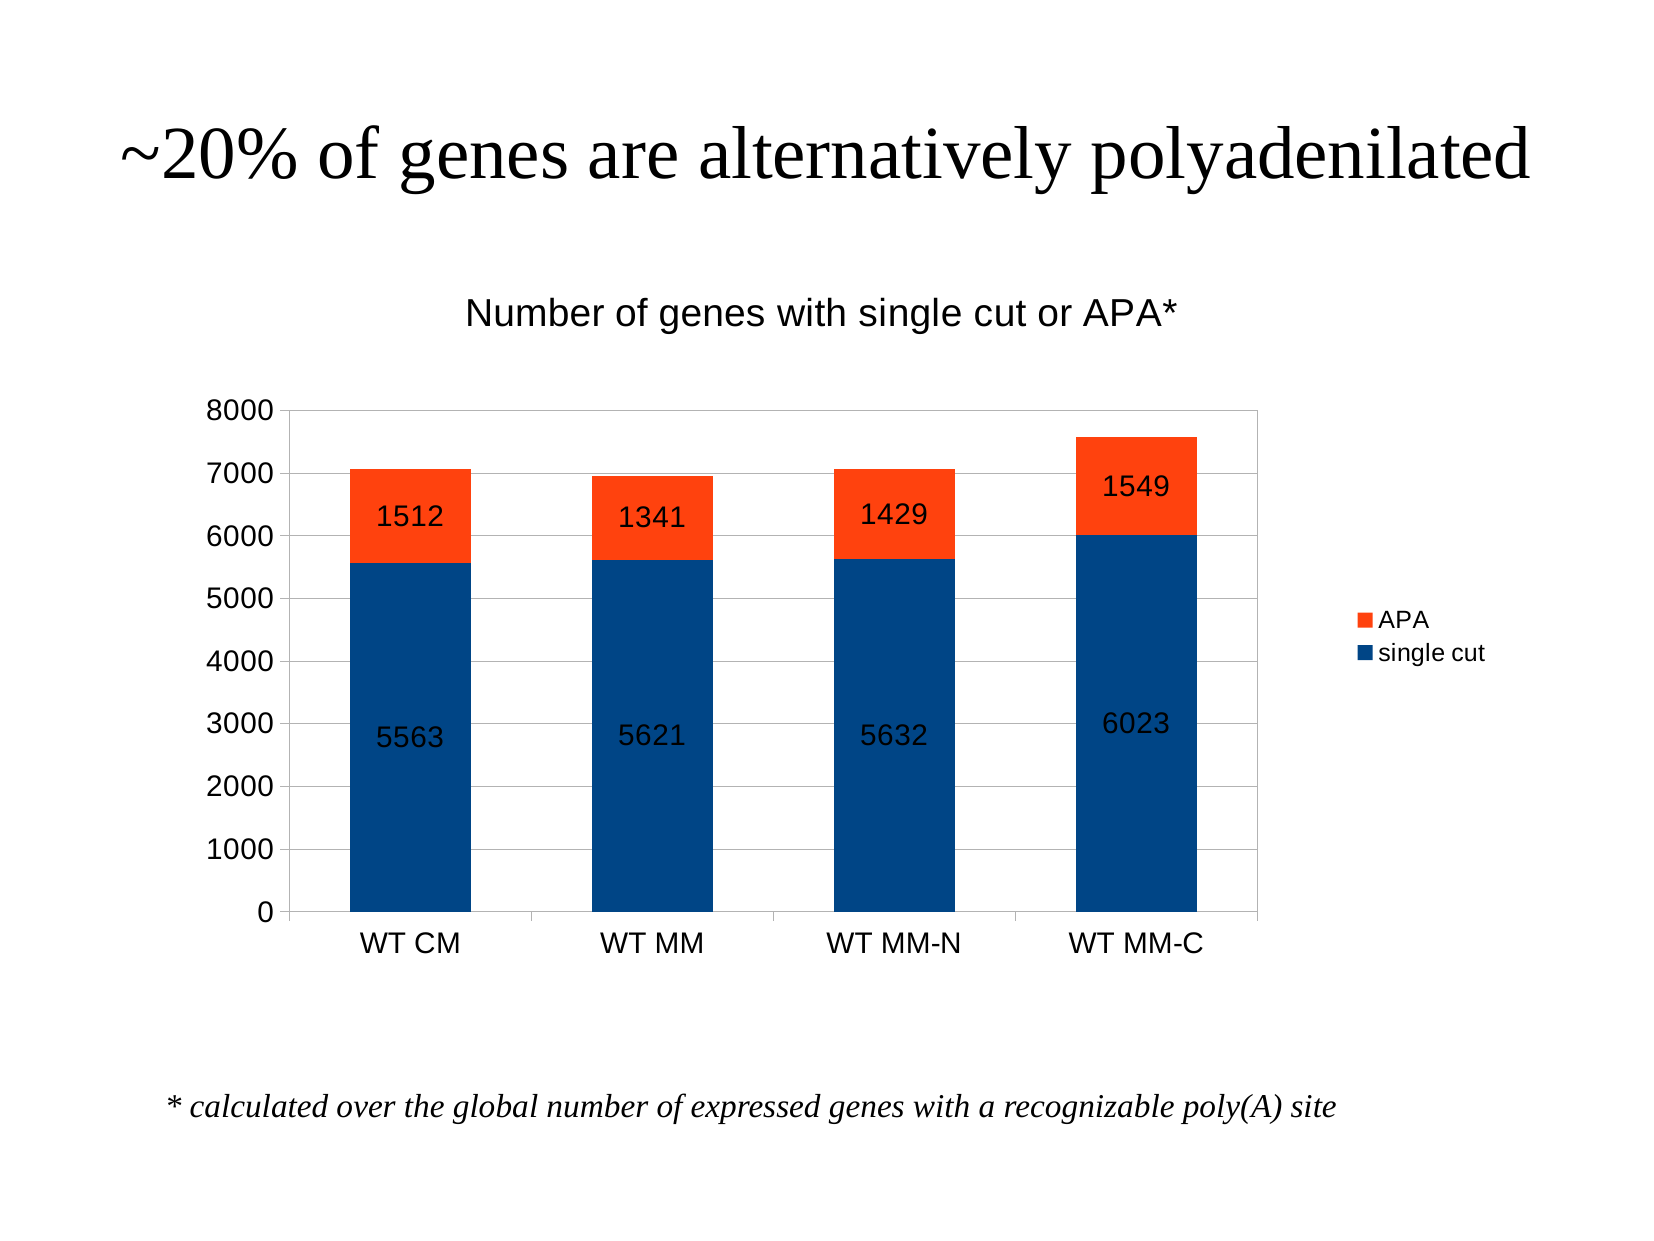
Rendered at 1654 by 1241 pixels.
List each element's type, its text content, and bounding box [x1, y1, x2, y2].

title ~20% of genes are alternatively polyadenilated [82, 49, 1571, 257]
text_box * calculated over the global number of expressed genes with a recognizable poly(A) site [150, 1080, 1354, 1132]
chart [139, 255, 1506, 1018]
